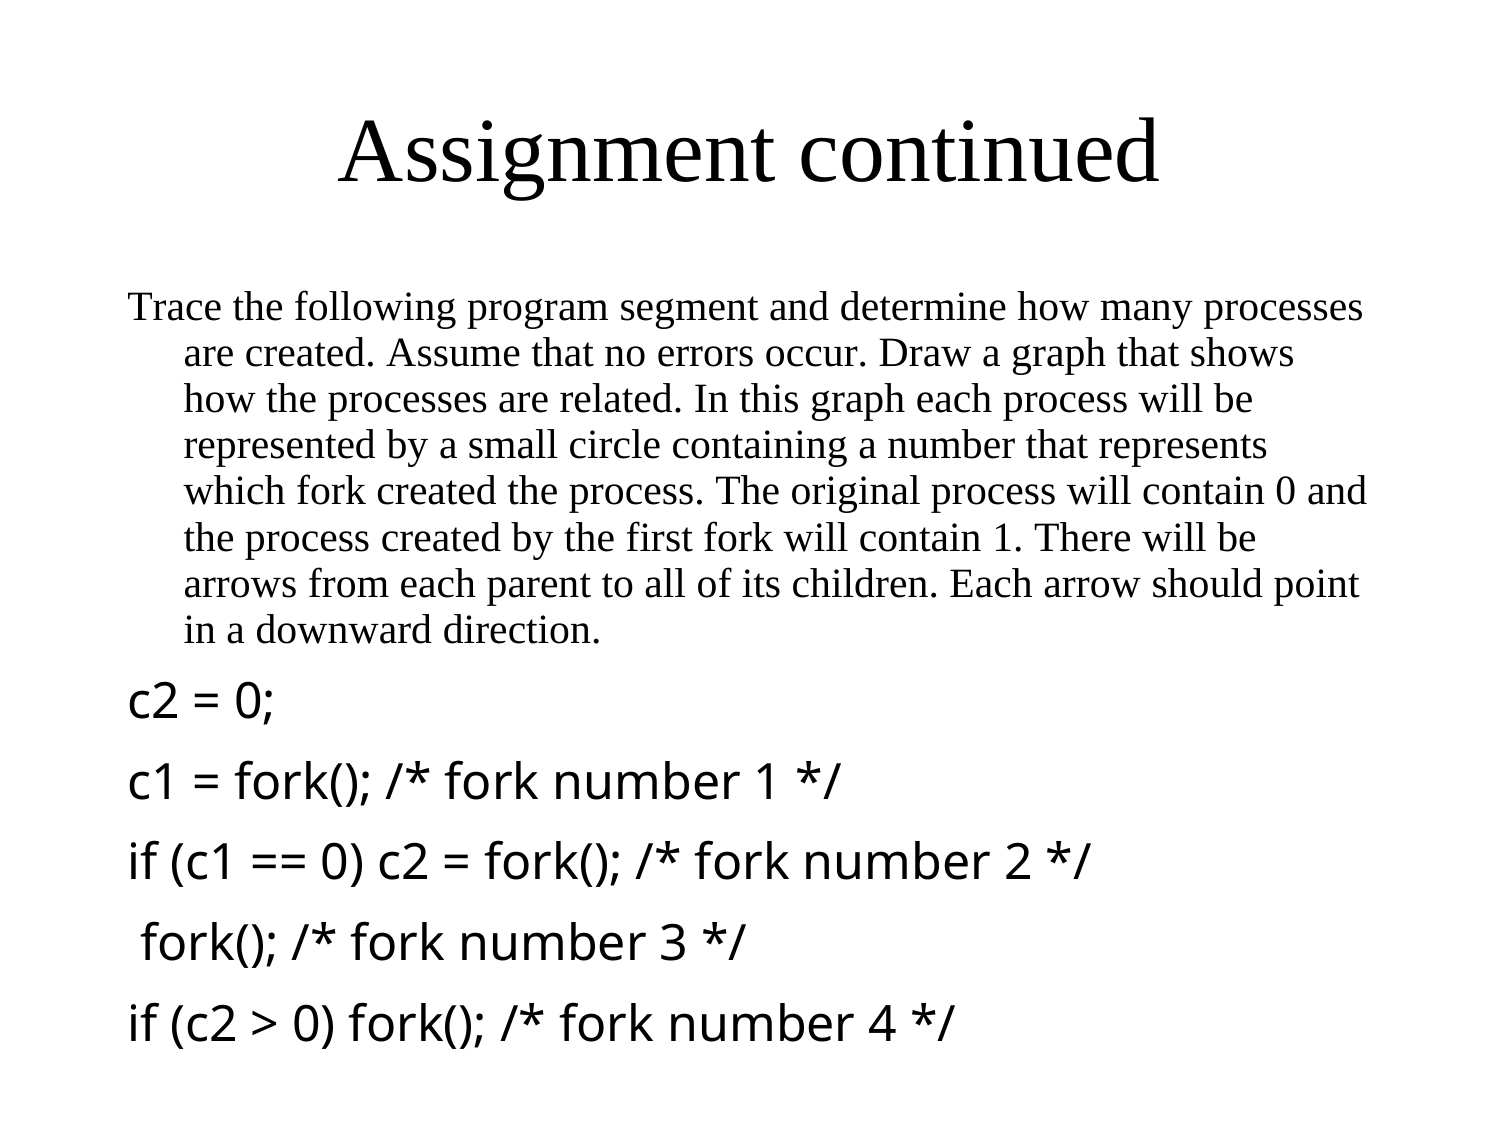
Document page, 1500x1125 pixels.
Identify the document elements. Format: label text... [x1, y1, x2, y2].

title Assignment continued [112, 62, 1388, 238]
list Trace the following program segment and determine how many processes are created. Assume that no errors occur. Draw a graph that shows how the processes are related. In this graph each process will be represented by a small circle containing a number that represents which fork created the process. The original process will contain 0 and the process created by the first fork will contain 1. There will be arrows from each parent to all of its children. Each arrow should point in a downward direction. c2 = 0; c1 = fork(); /* fork number 1 */ if (c1 == 0) c2 = fork(); /* fork number 2 */ fork(); /* fork number 3 */ if (c2 > 0) fork(); /* fork number 4 */ [112, 275, 1388, 1125]
